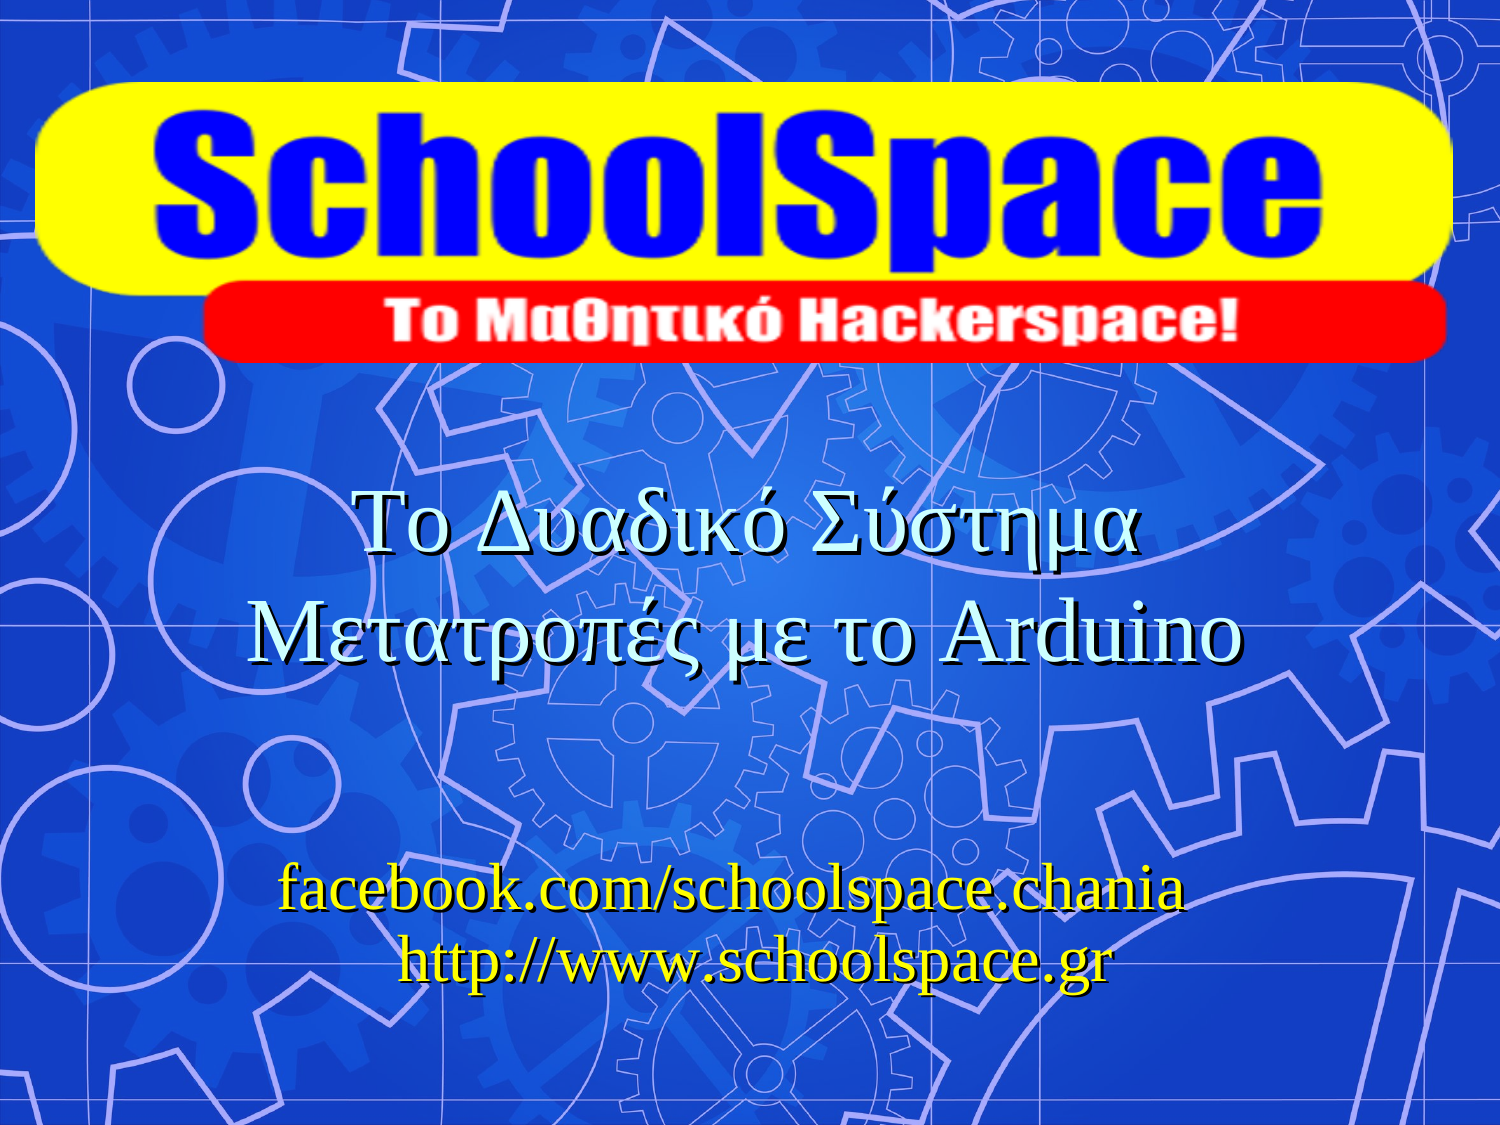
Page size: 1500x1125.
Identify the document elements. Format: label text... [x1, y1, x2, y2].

picture [0, 0, 1500, 1125]
title To Δυαδικό Σύστημα Μετατροπές με το Arduino [42, 437, 1449, 703]
title http://www.schoolspace.gr [70, 833, 1441, 1075]
title facebook.com/schoolspace.chania [47, 762, 1417, 1004]
